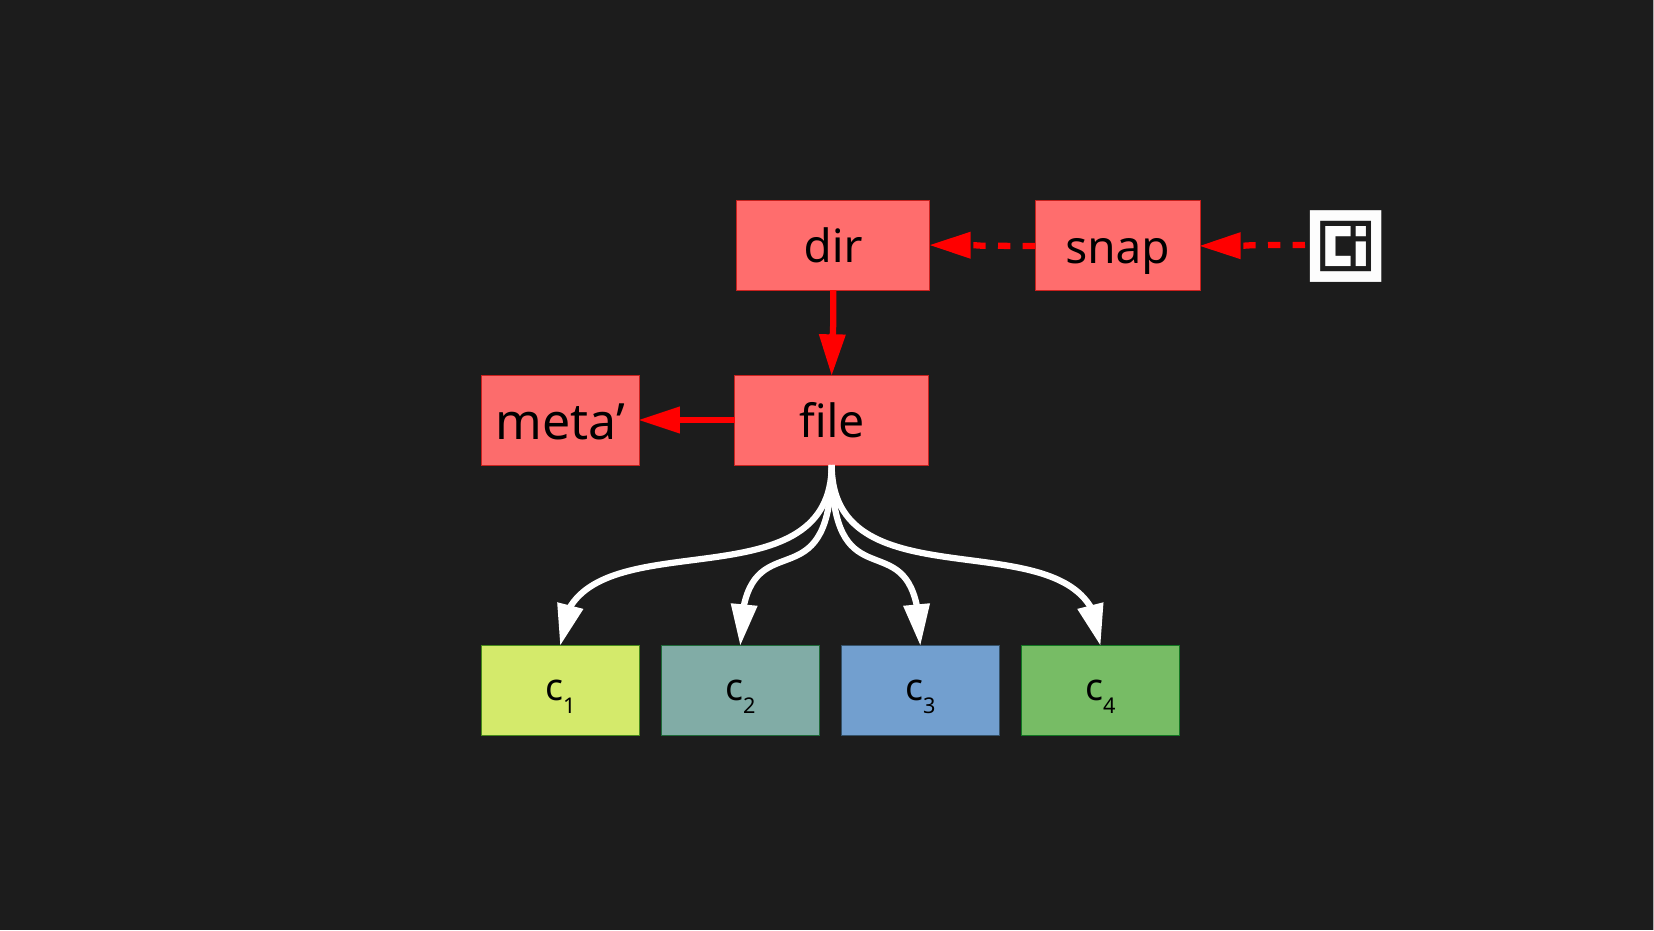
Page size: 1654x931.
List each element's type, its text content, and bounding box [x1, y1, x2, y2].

text_box c1 [481, 645, 640, 736]
text_box meta’ [481, 375, 640, 466]
picture [1304, 204, 1387, 286]
text_box dir [736, 200, 930, 291]
text_box file [734, 375, 929, 466]
text_box c2 [661, 645, 820, 736]
text_box c4 [1021, 645, 1180, 736]
text_box snap [1035, 200, 1201, 291]
text_box c3 [841, 645, 1000, 736]
